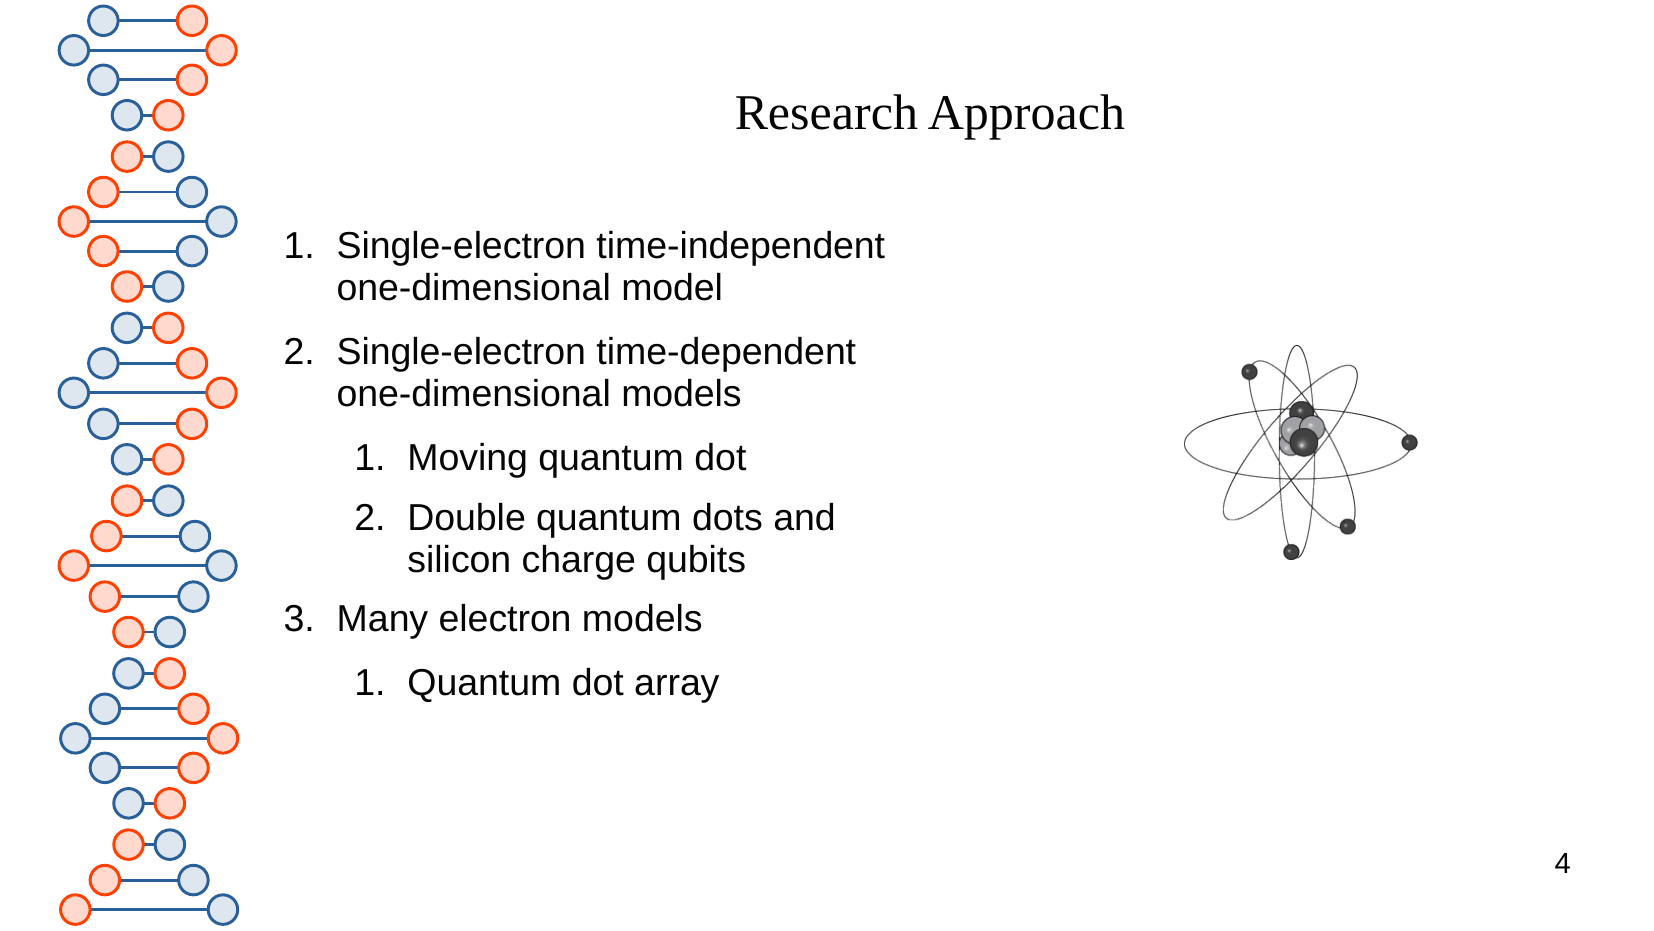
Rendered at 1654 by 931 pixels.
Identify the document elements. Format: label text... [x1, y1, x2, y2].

list Single-electron time-independent one-dimensional model Single-electron time-dependent one-dimensional models Moving quantum dot Double quantum dots and silicon charge qubits Many electron models Quantum dot array [265, 224, 915, 764]
title Research Approach [265, 35, 1595, 189]
picture [1177, 345, 1418, 562]
